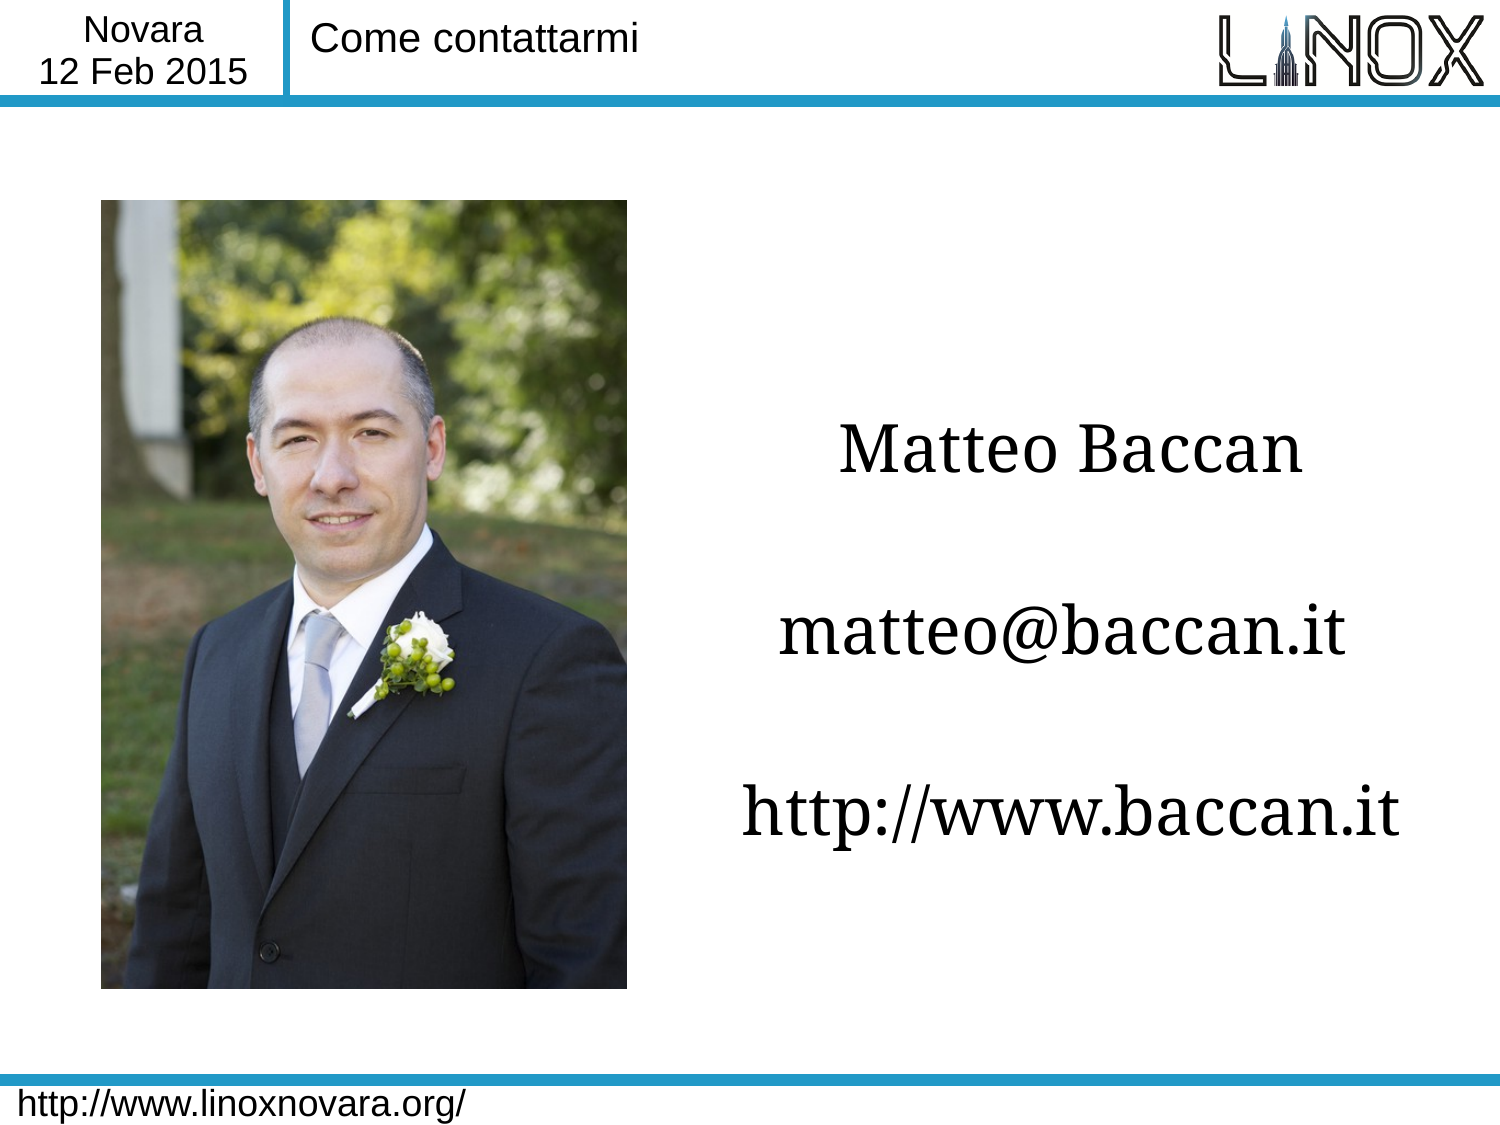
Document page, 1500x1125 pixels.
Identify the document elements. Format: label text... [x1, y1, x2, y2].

text_box Matteo Baccan matteo@baccan.it http://www.baccan.it [649, 212, 1477, 981]
picture [0, 1074, 1500, 1086]
list Come contattarmi [295, 7, 1321, 83]
picture [101, 200, 627, 989]
picture [0, 0, 1500, 107]
